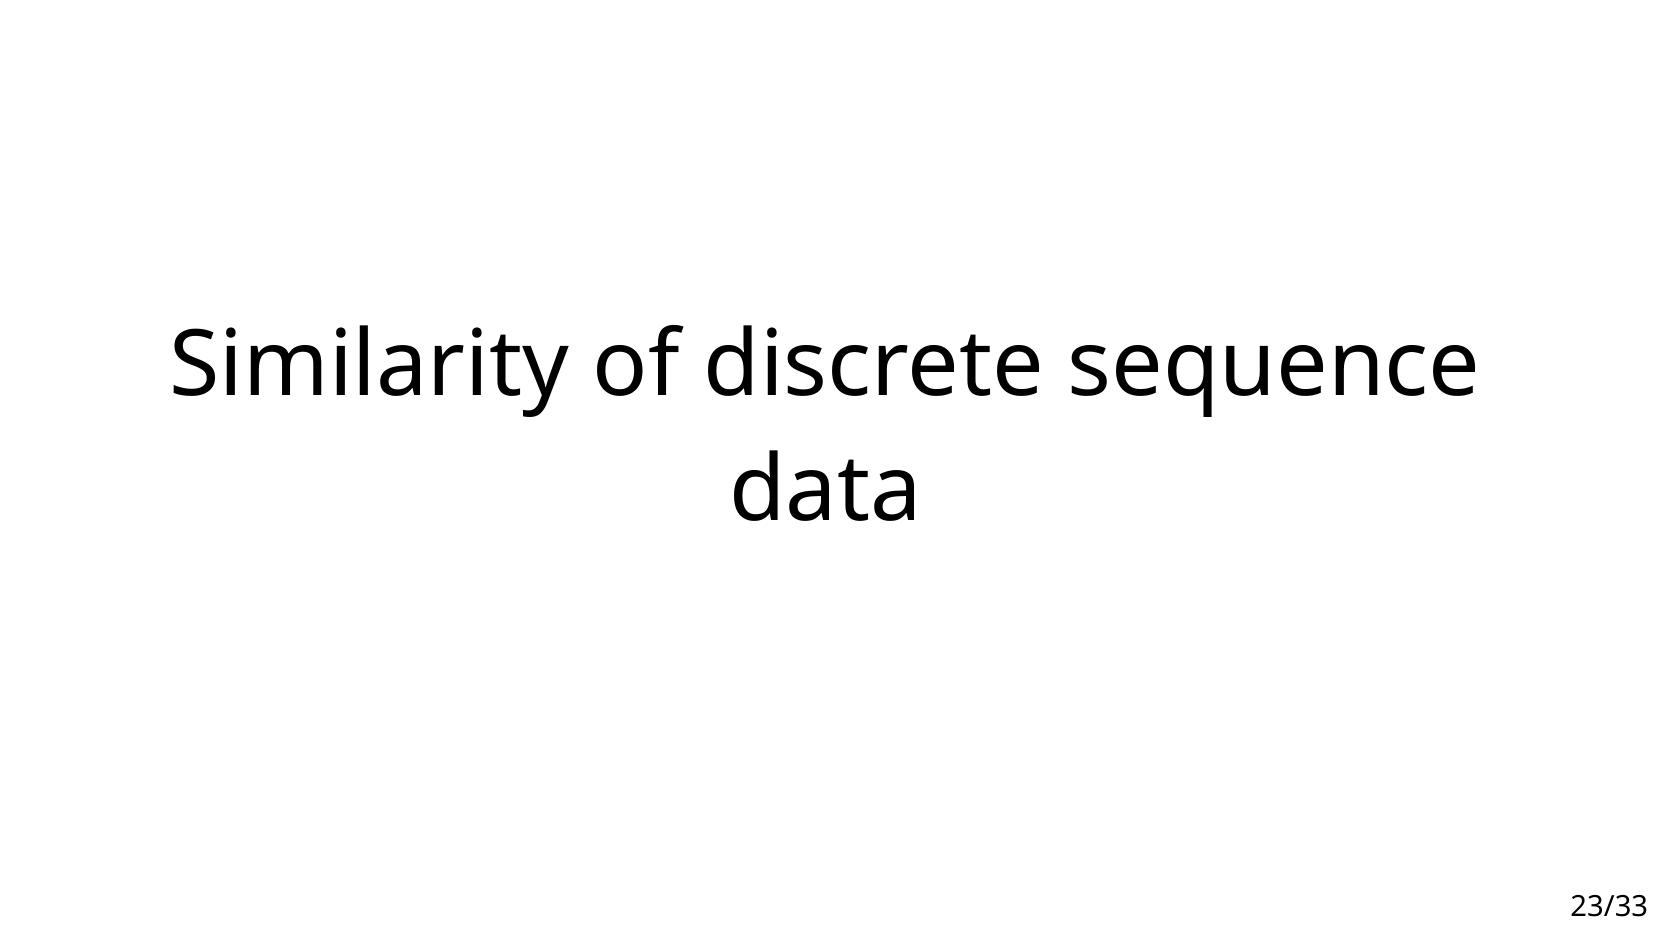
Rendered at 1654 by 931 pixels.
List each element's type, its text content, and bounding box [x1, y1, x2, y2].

title Similarity of discrete sequence data [81, 345, 1570, 501]
